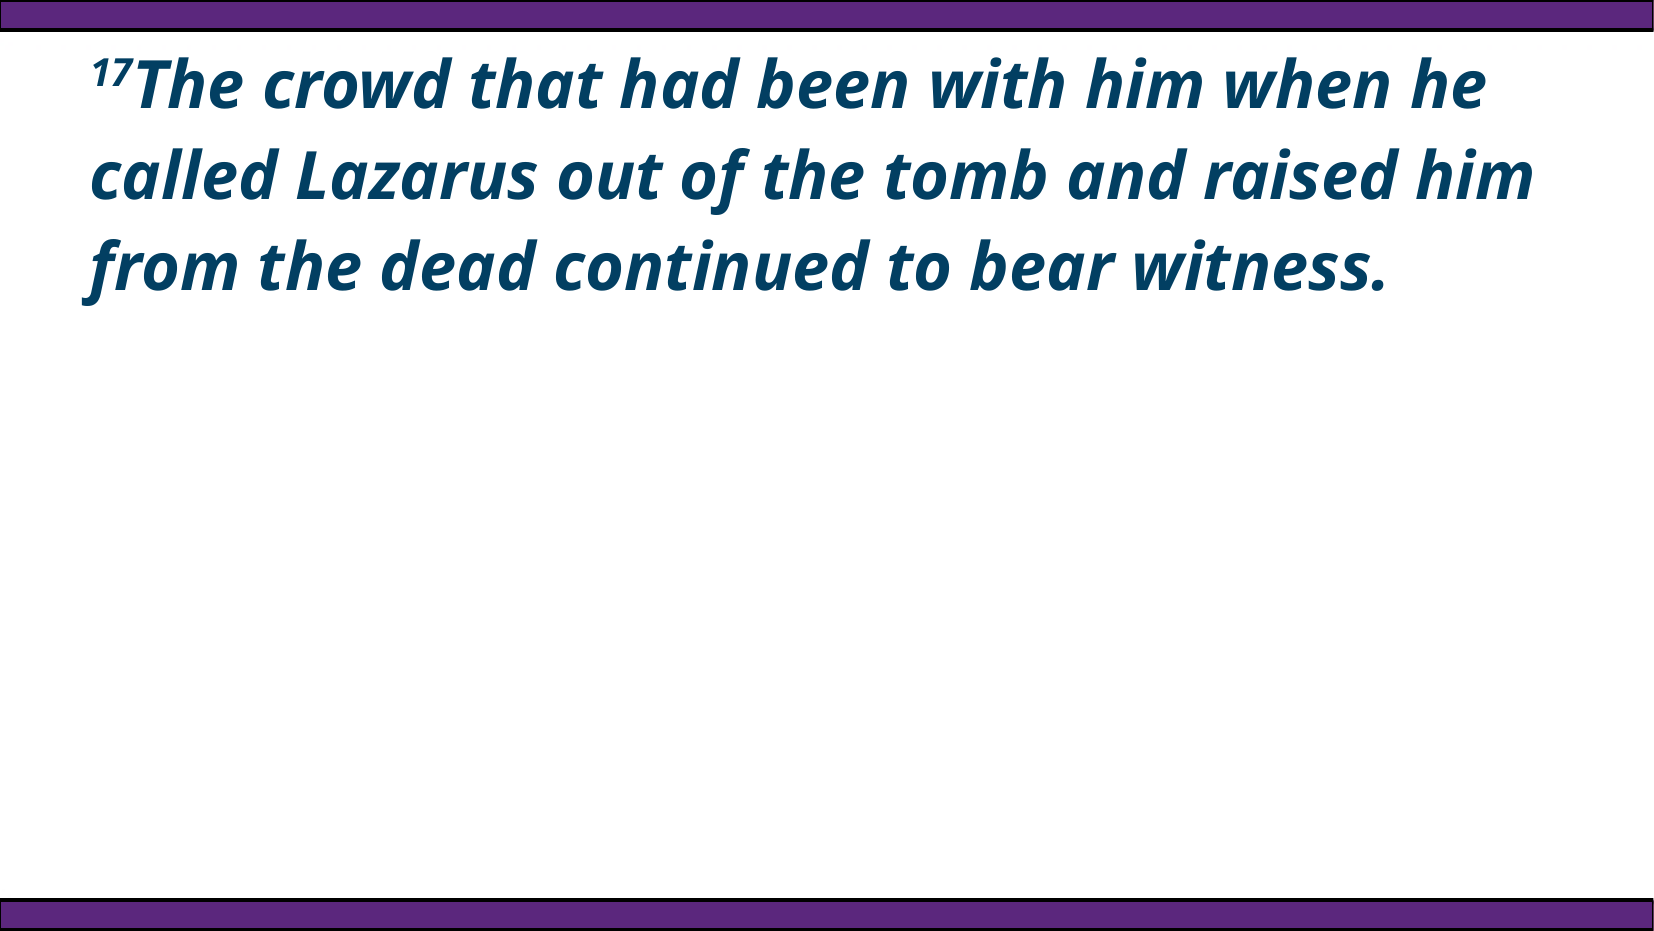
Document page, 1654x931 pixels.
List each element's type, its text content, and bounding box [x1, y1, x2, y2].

text_box 17The crowd that had been with him when he called Lazarus out of the tomb and raised him from the dead continued to bear witness. [75, 30, 1591, 348]
text_box [0, 900, 1654, 931]
text_box [0, 0, 1654, 31]
picture [0, 31, 1654, 900]
